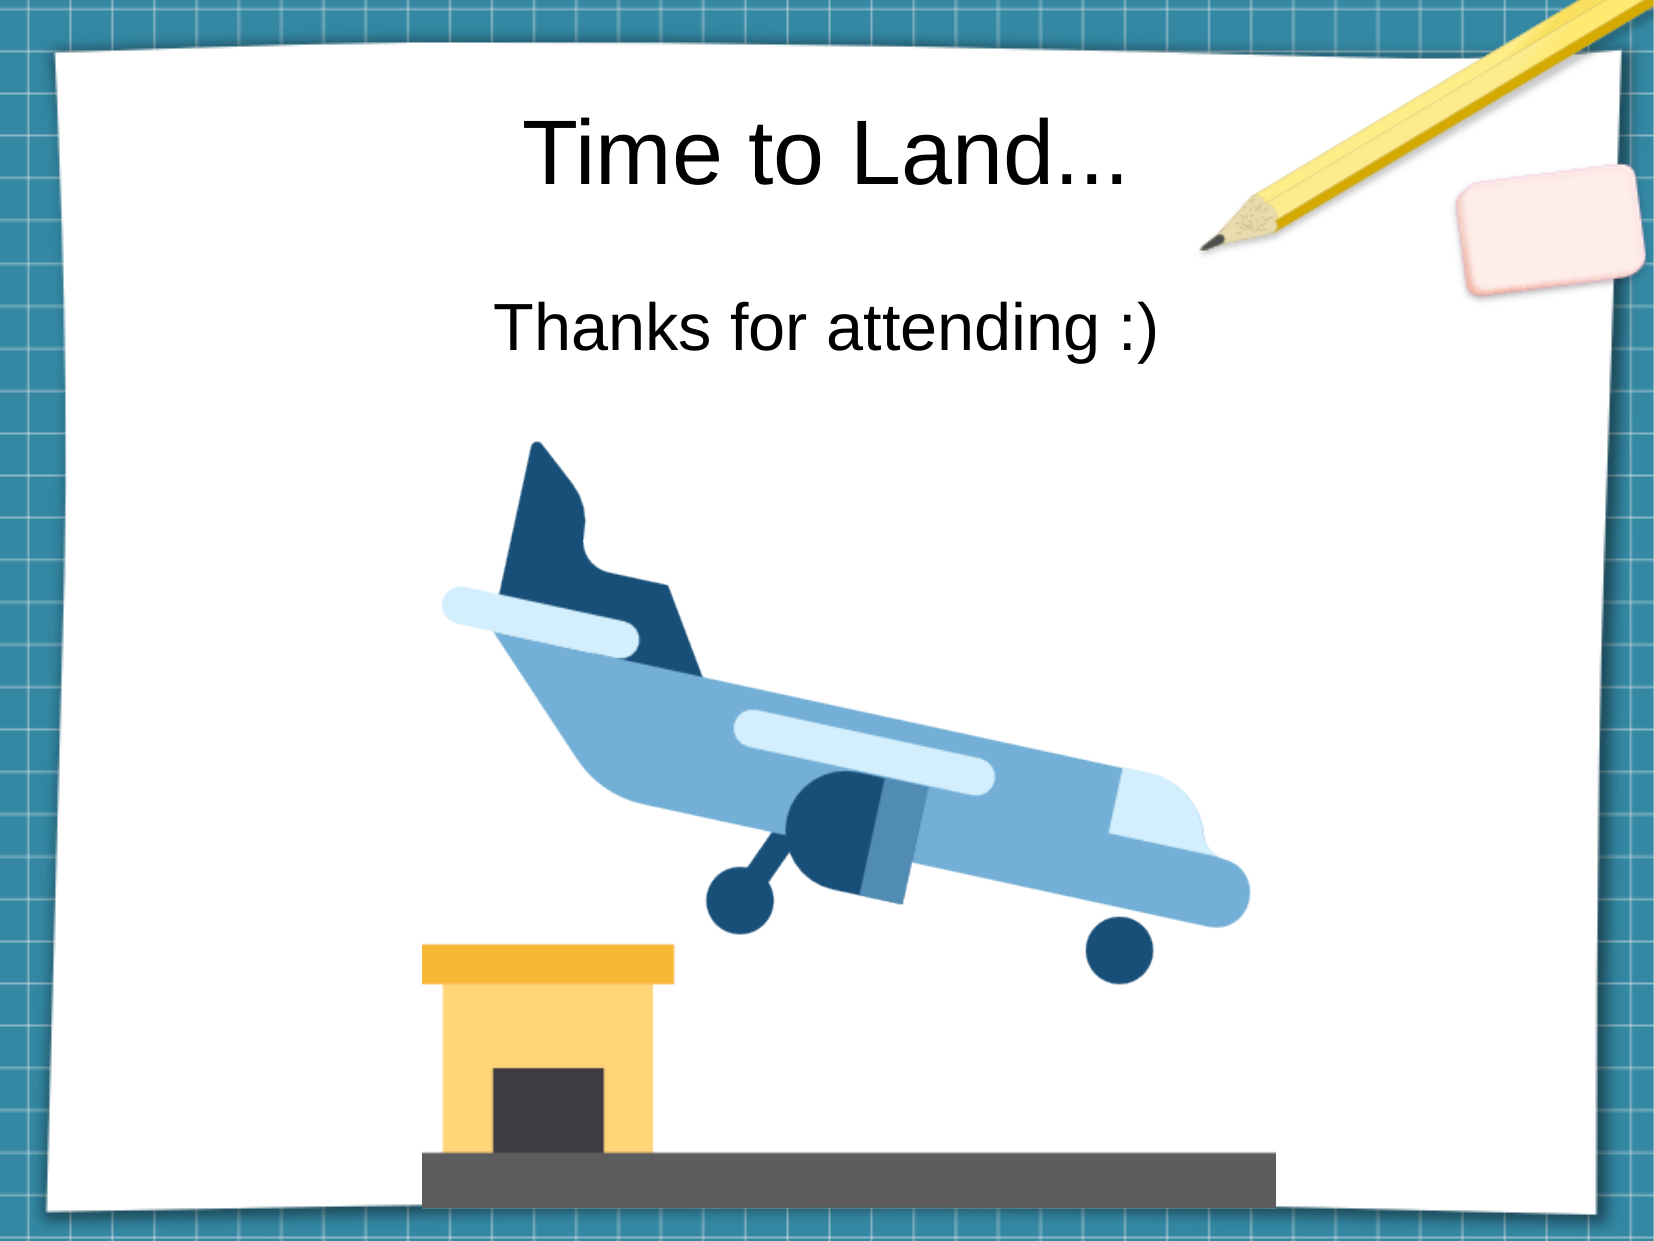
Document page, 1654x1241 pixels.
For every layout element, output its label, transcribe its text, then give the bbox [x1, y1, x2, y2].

list Thanks for attending :) [82, 290, 1571, 1010]
title Time to Land... [82, 49, 1571, 257]
picture [0, 0, 1654, 1241]
